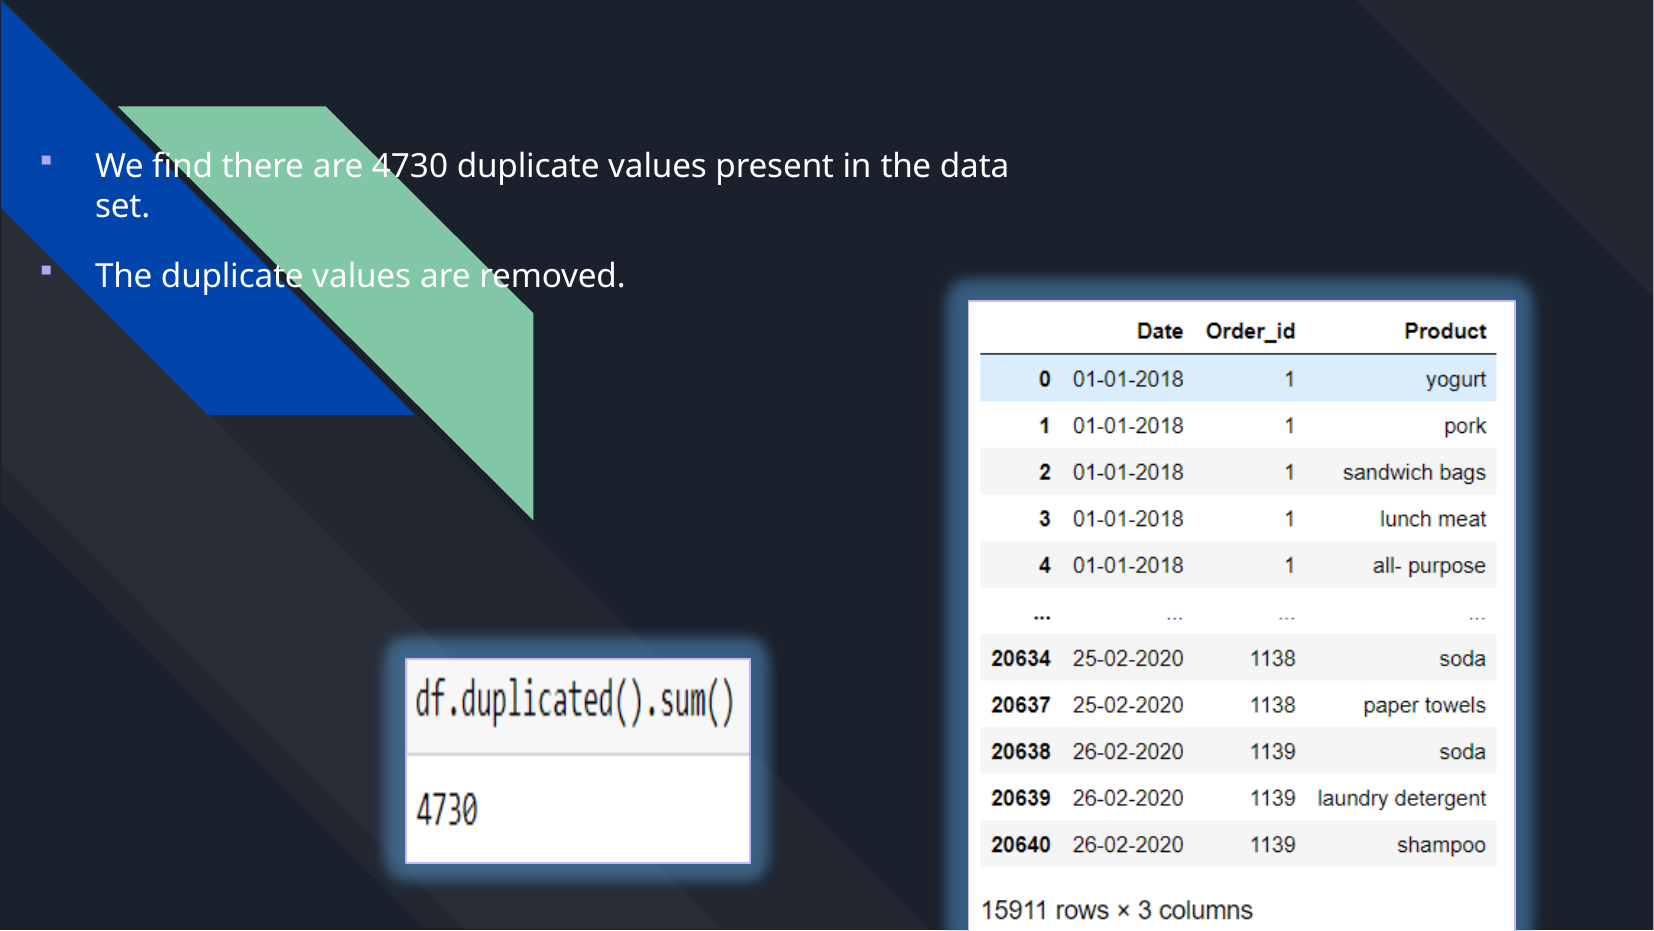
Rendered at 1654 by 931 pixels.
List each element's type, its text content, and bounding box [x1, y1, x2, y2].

text_box [367, 620, 788, 901]
text_box [969, 302, 1514, 931]
text_box We find there are 4730 duplicate values present in the data set. The duplicate values are removed. [37, 141, 1019, 295]
text_box [929, 262, 1552, 931]
